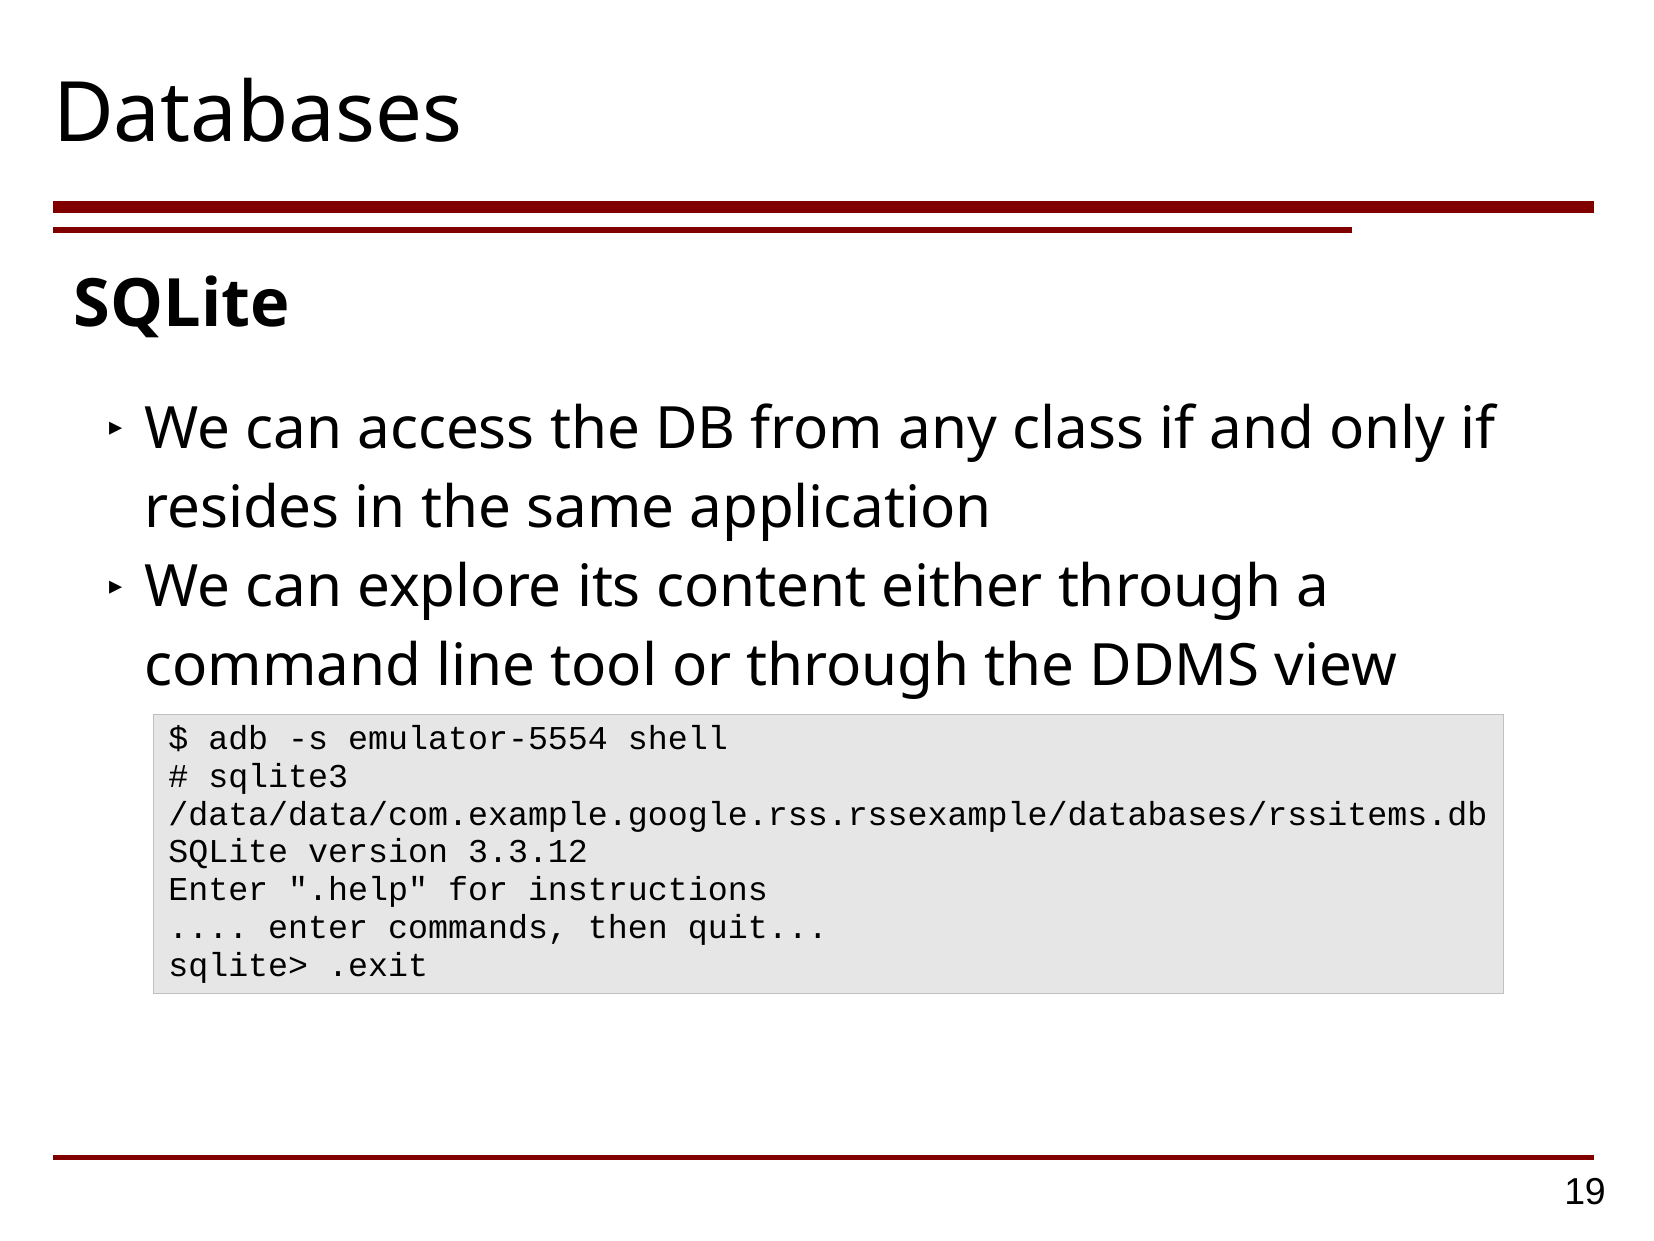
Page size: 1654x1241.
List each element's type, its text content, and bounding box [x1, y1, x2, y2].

text_box <número> [35, 1163, 1654, 1221]
text_box SQLite We can access the DB from any class if and only if resides in the same application We can explore its content either through a command line tool or through the DDMS view [59, 248, 1625, 704]
subtitle Databases [53, 48, 1542, 172]
text_box [58, 240, 1408, 1152]
text_box $ adb -s emulator-5554 shell # sqlite3 /data/data/com.example.google.rss.rssexample/databases/rssitems.db SQLite version 3.3.12 Enter ".help" for instructions .... enter commands, then quit... sqlite> .exit [153, 714, 1503, 994]
